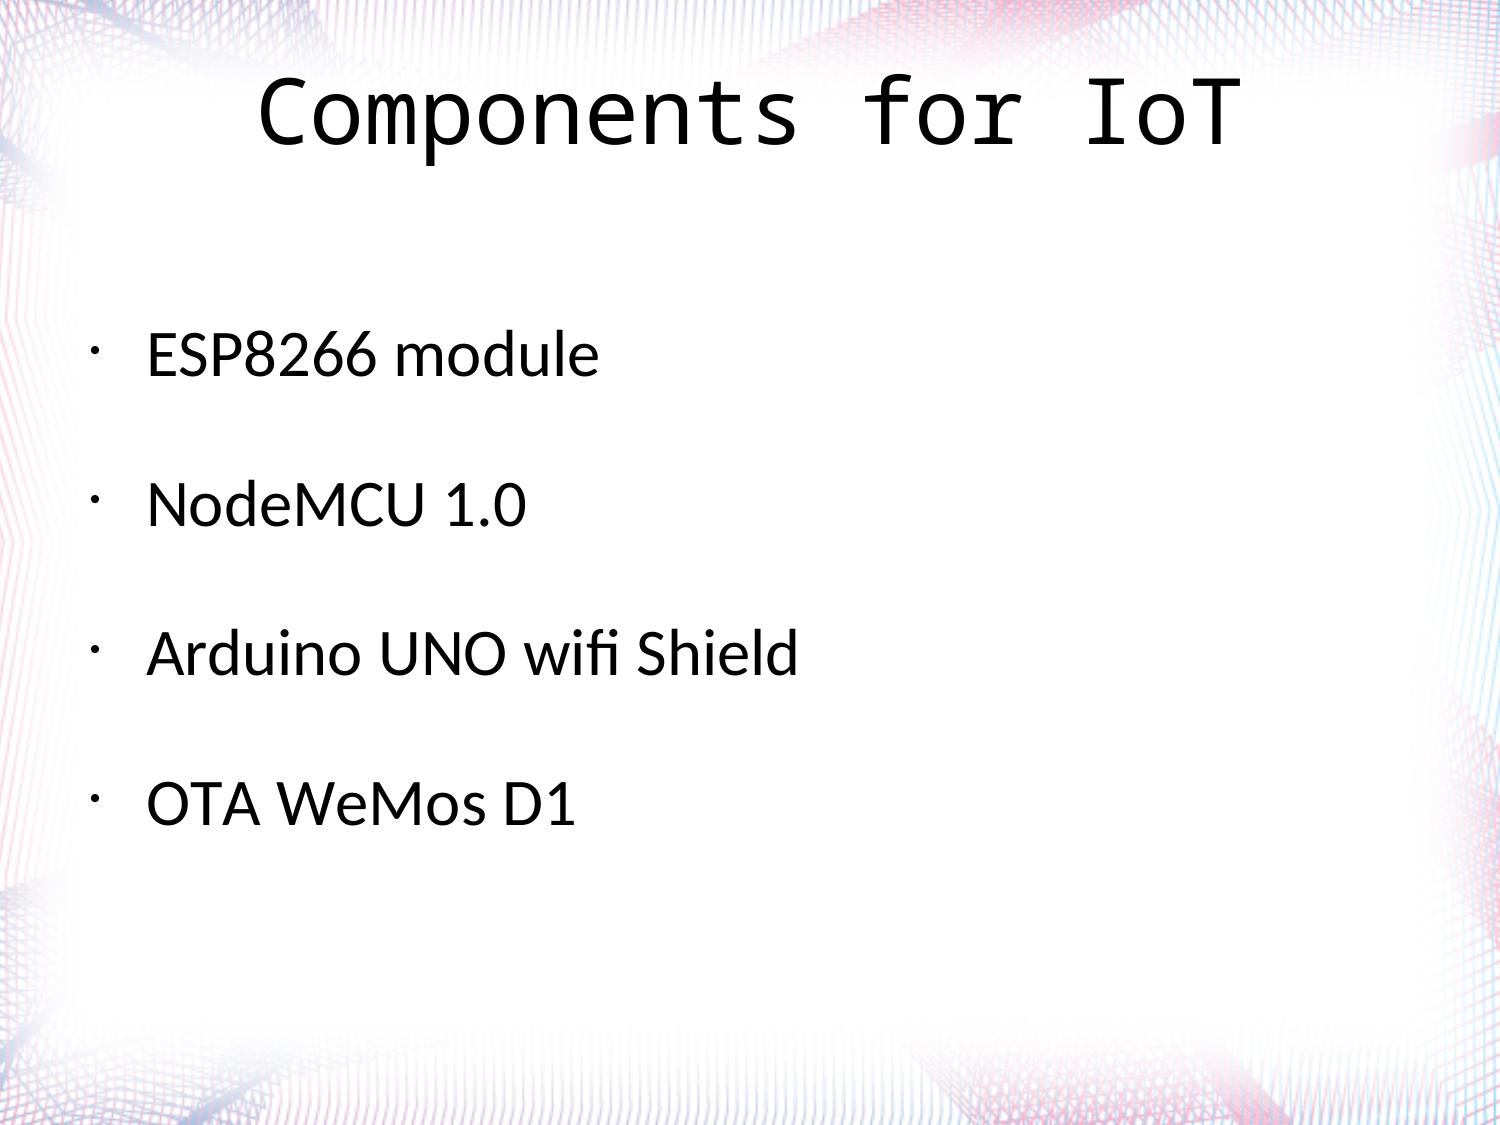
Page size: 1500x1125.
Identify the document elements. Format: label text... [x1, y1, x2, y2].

picture [0, 0, 1500, 1125]
title Components for IoT [75, 45, 1425, 233]
list ESP8266 module NodeMCU 1.0 Arduino UNO wifi Shield OTA WeMos D1 [75, 262, 1425, 1005]
